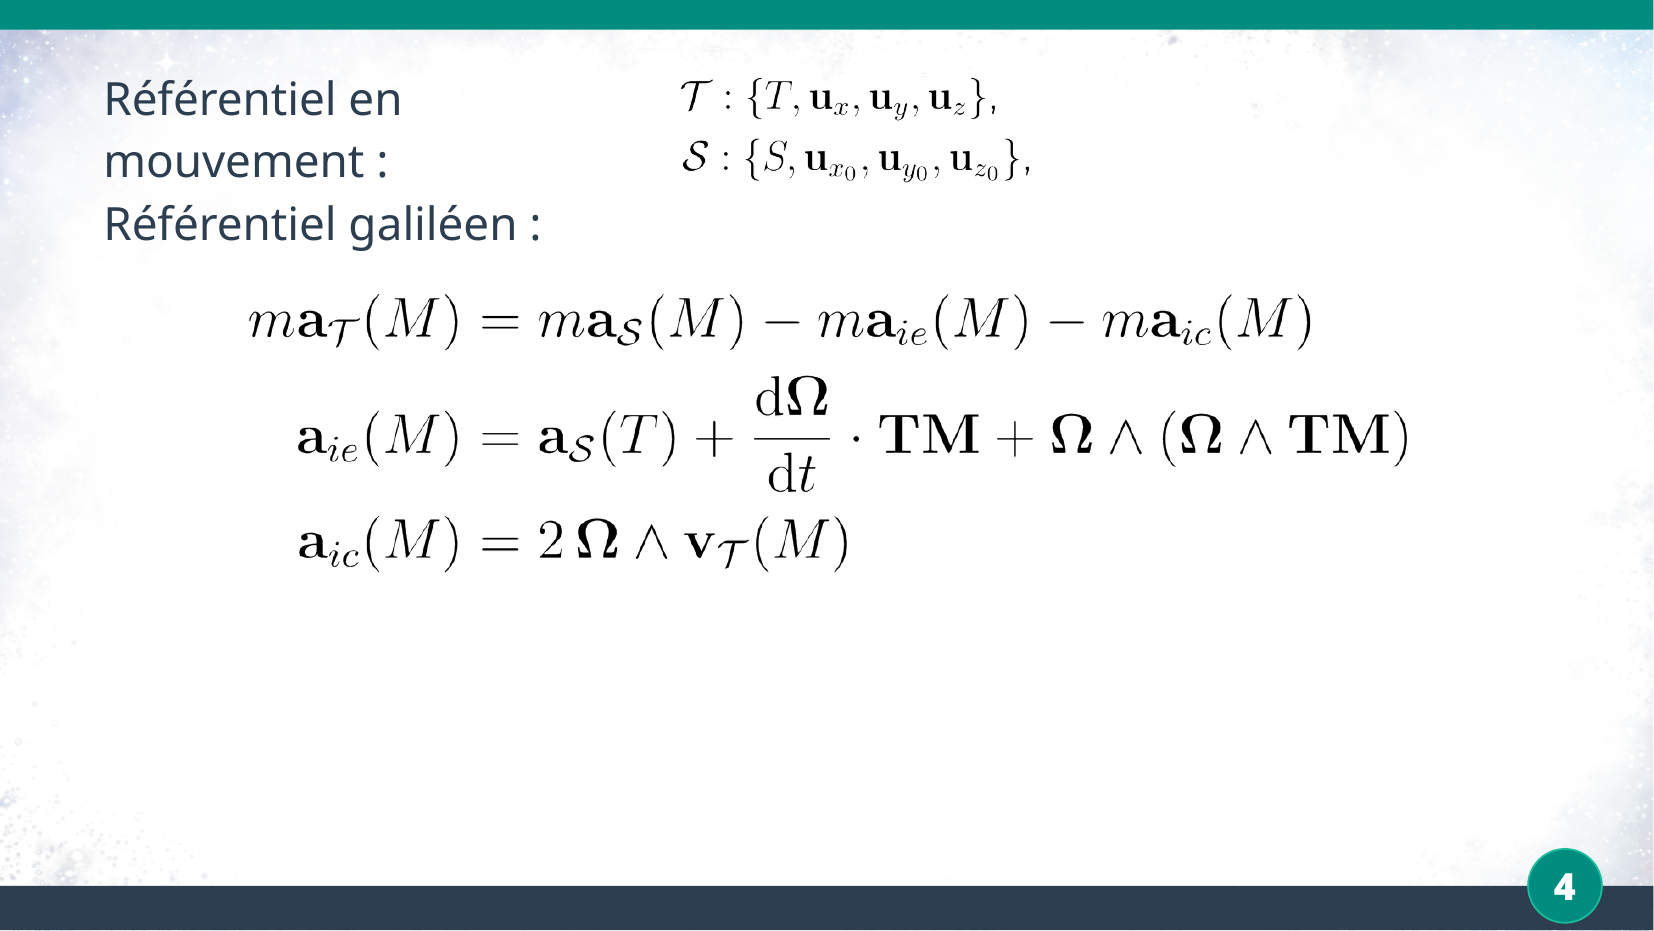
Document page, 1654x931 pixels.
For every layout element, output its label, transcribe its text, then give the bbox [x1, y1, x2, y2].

picture [0, 30, 1654, 885]
text_box Référentiel en mouvement : Référentiel galiléen : [88, 59, 680, 296]
